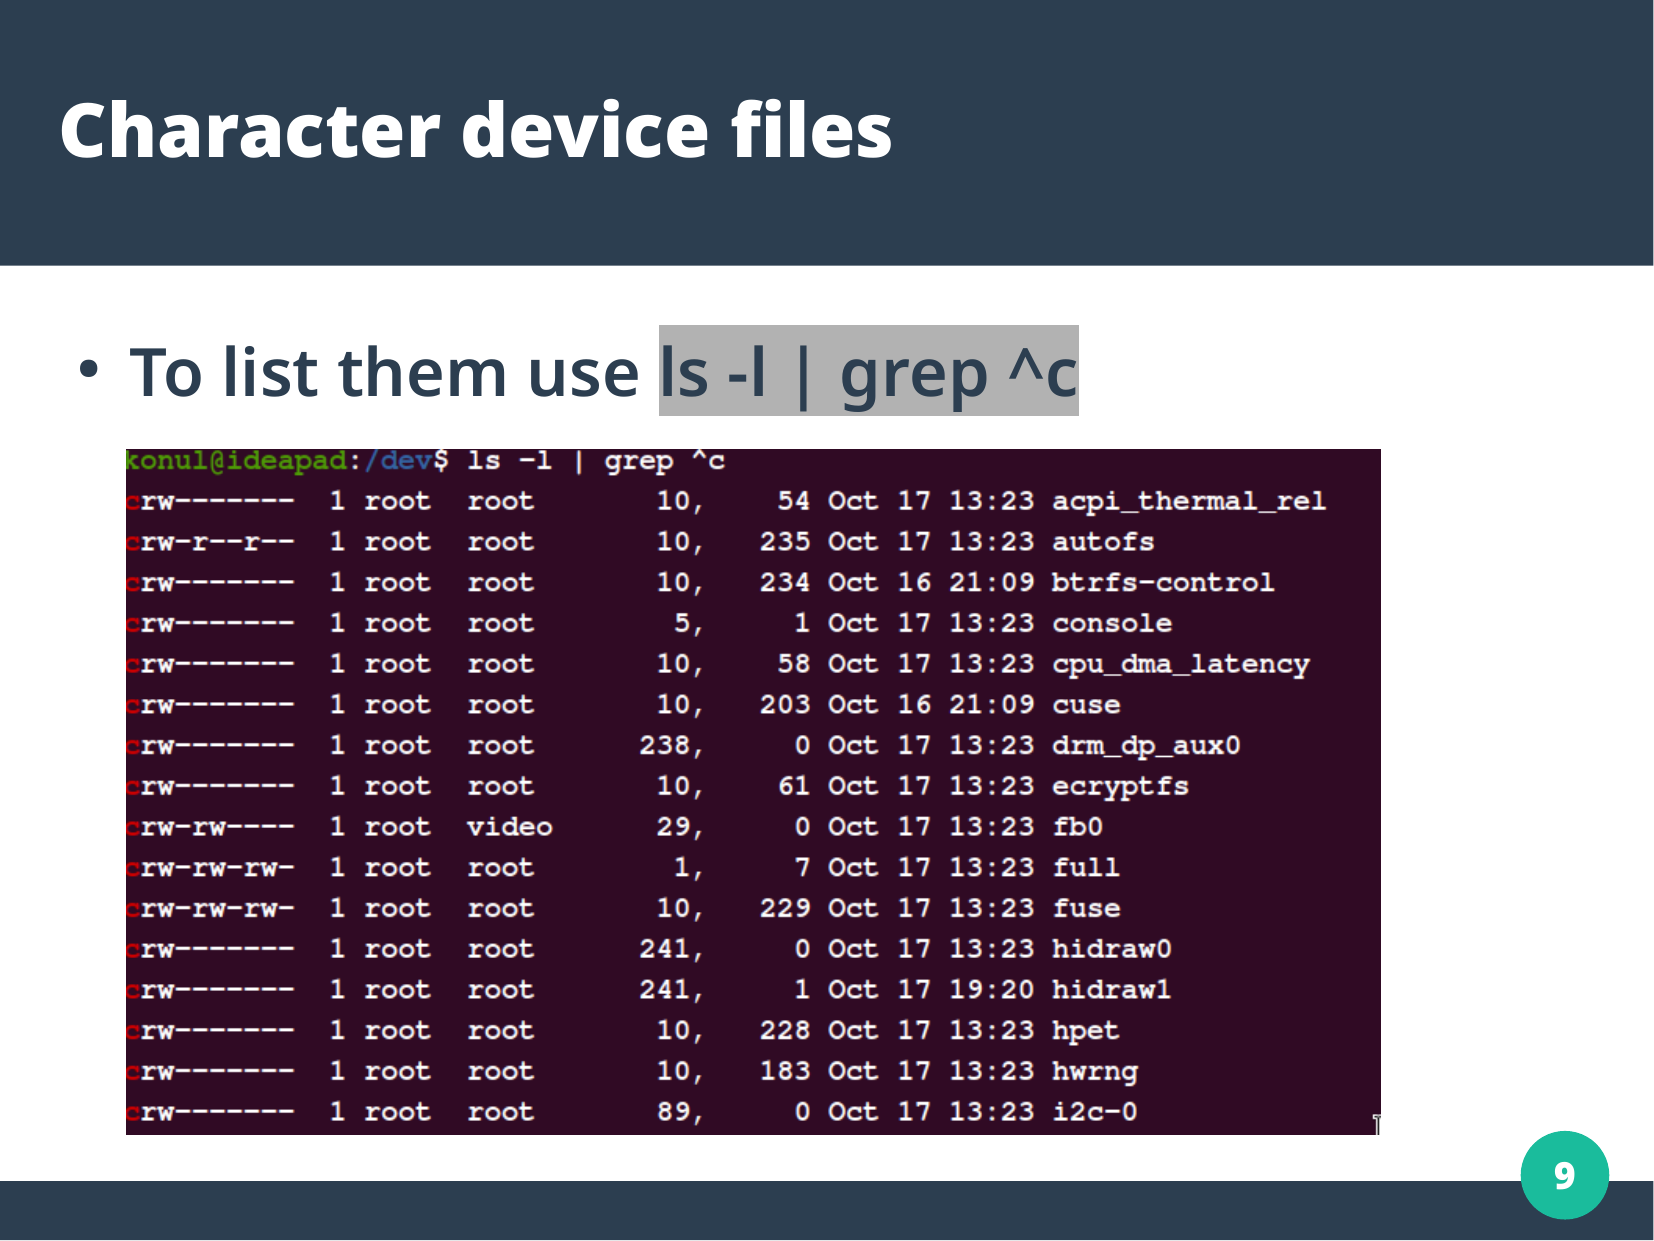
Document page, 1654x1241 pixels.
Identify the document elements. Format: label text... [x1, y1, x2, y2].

picture [126, 449, 1381, 1135]
list To list them use ls -l | grep ^c [59, 324, 1595, 1152]
title Character device files [59, 49, 1595, 207]
